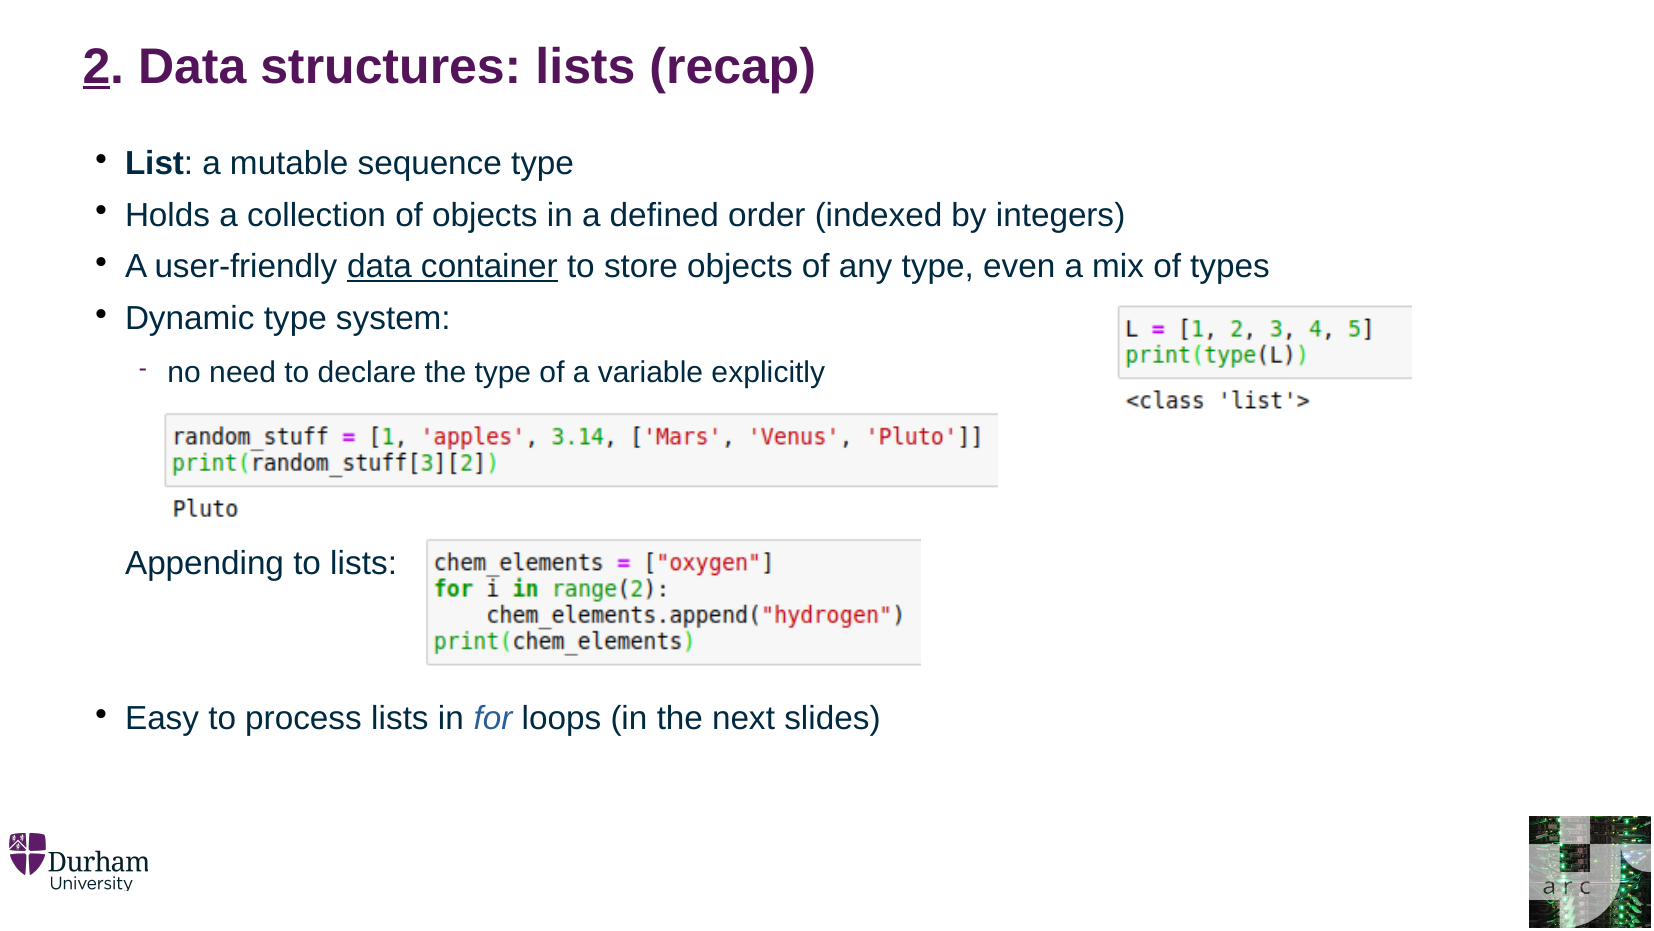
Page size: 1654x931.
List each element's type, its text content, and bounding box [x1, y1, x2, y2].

picture [1529, 816, 1651, 928]
title 2. Data structures: lists (recap) [82, 36, 1571, 93]
picture [1110, 301, 1412, 425]
list List: a mutable sequence type Holds a collection of objects in a defined order (indexed by integers) A user-friendly data container to store objects of any type, even a mix of types Dynamic type system: no need to declare the type of a variable explicitly Appending to lists: Easy to process lists in for loops (in the next slides) [82, 141, 1571, 745]
picture [155, 407, 998, 674]
picture [9, 833, 148, 891]
